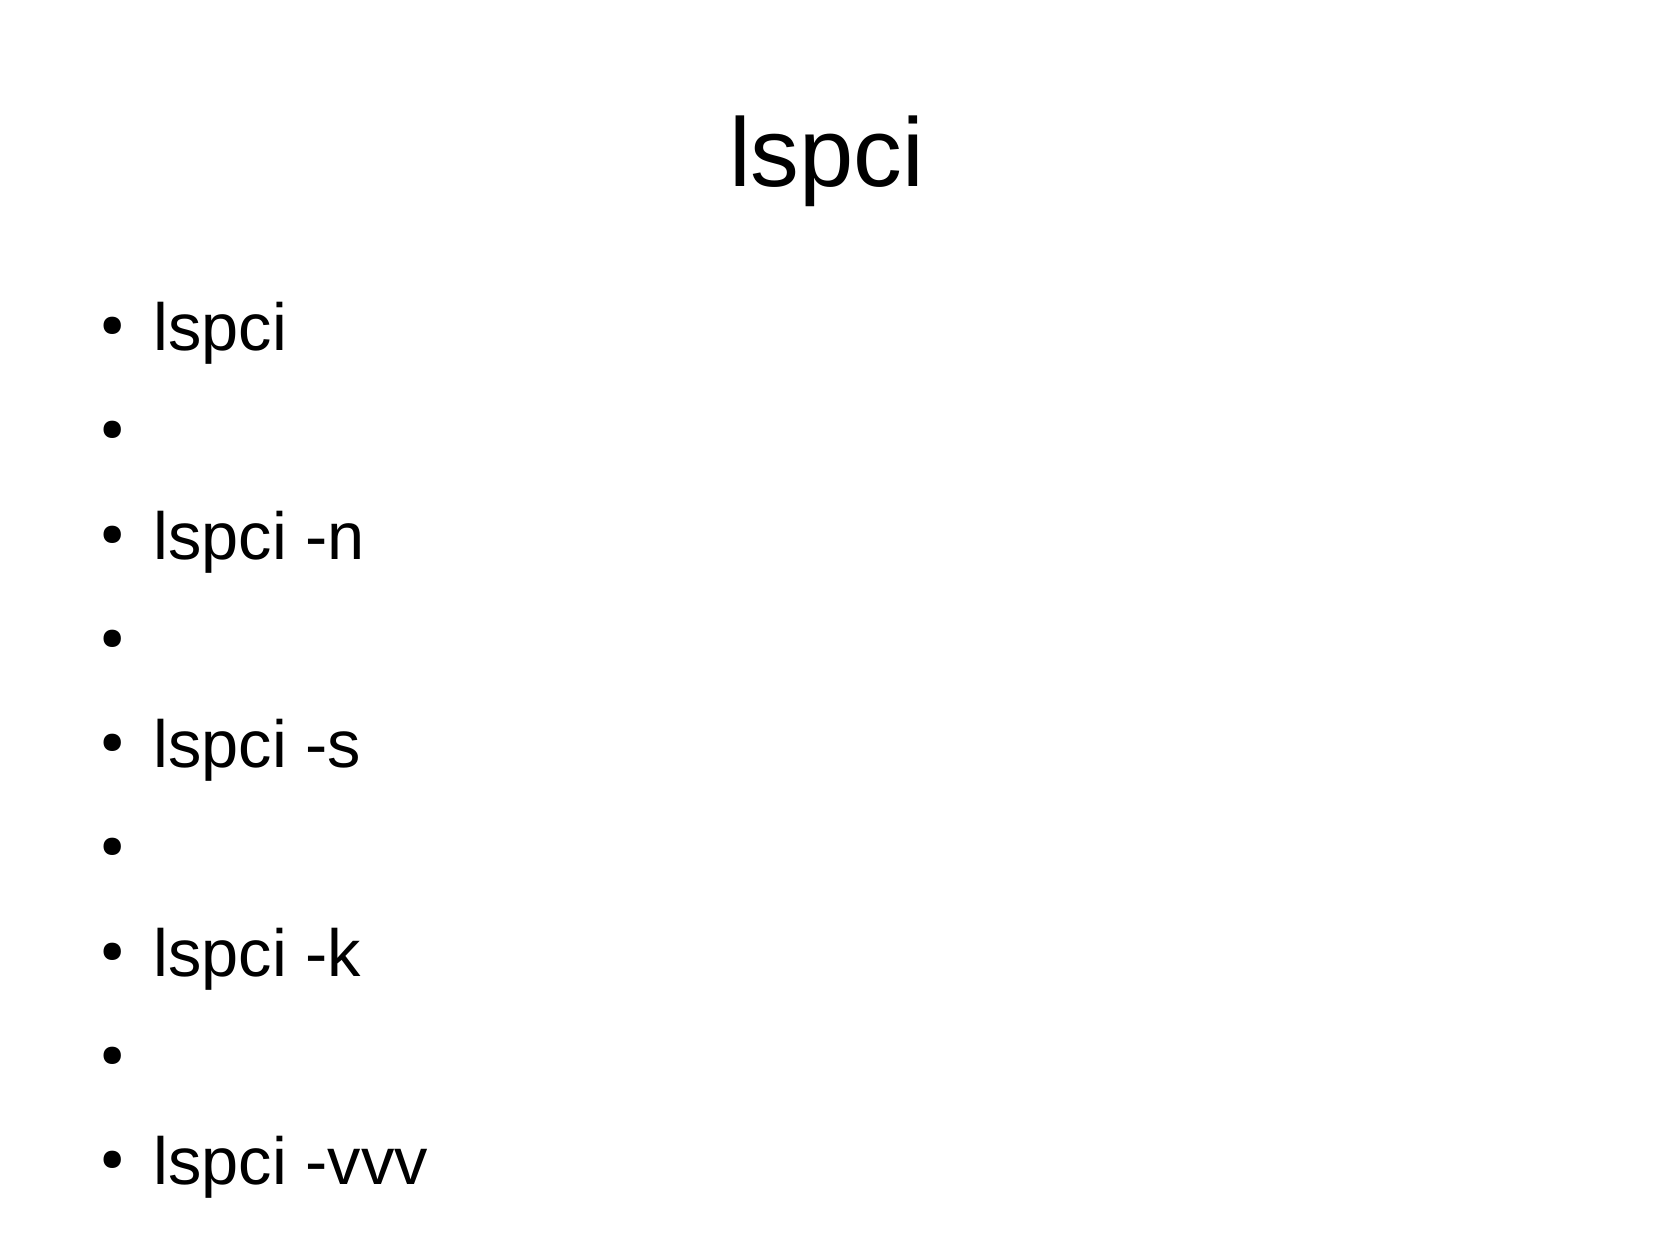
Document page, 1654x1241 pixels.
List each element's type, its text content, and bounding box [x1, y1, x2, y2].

title lspci [82, 49, 1571, 257]
list lspci lspci -n lspci -s lspci -k lspci -vvv lspci -t [82, 290, 1538, 1241]
